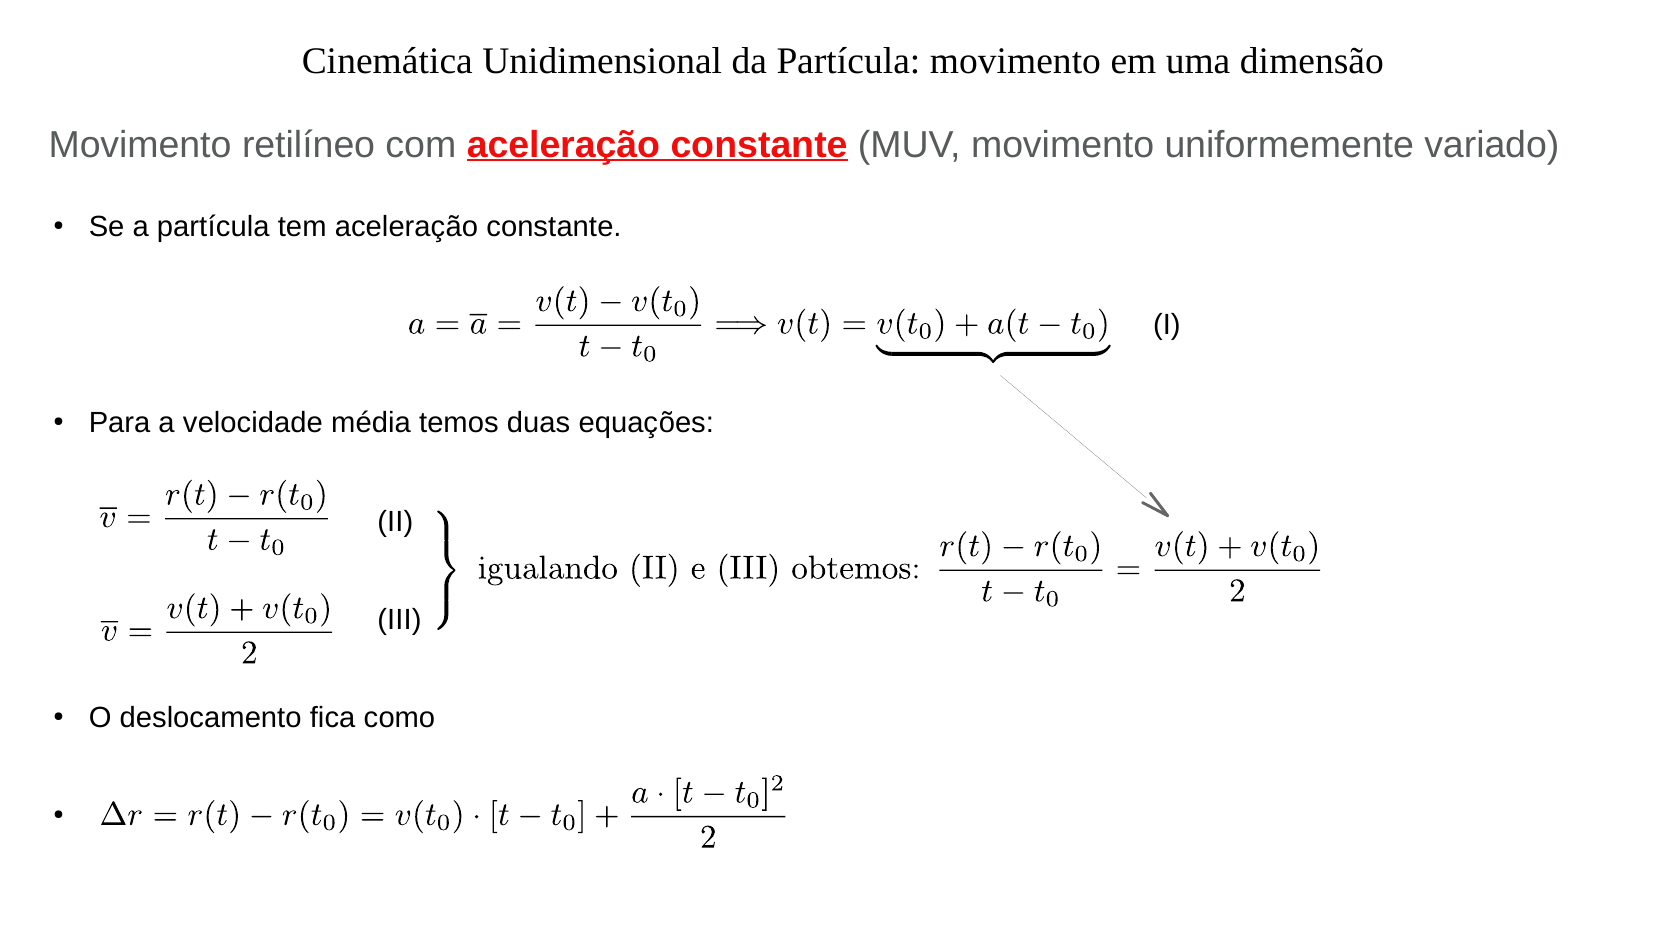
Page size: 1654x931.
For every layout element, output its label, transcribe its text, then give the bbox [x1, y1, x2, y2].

picture [406, 284, 1112, 365]
text_box Se a partícula tem aceleração constante. (I) Para a velocidade média temos duas equações: (II) (III) O deslocamento fica como [38, 186, 1537, 840]
picture [430, 509, 1322, 632]
picture [99, 775, 786, 848]
text_box Movimento retilíneo com aceleração constante (MUV, movimento uniformemente variado) [33, 115, 1575, 173]
picture [99, 592, 334, 665]
text_box Cinemática Unidimensional da Partícula: movimento em uma dimensão [287, 11, 1401, 89]
picture [99, 479, 328, 556]
